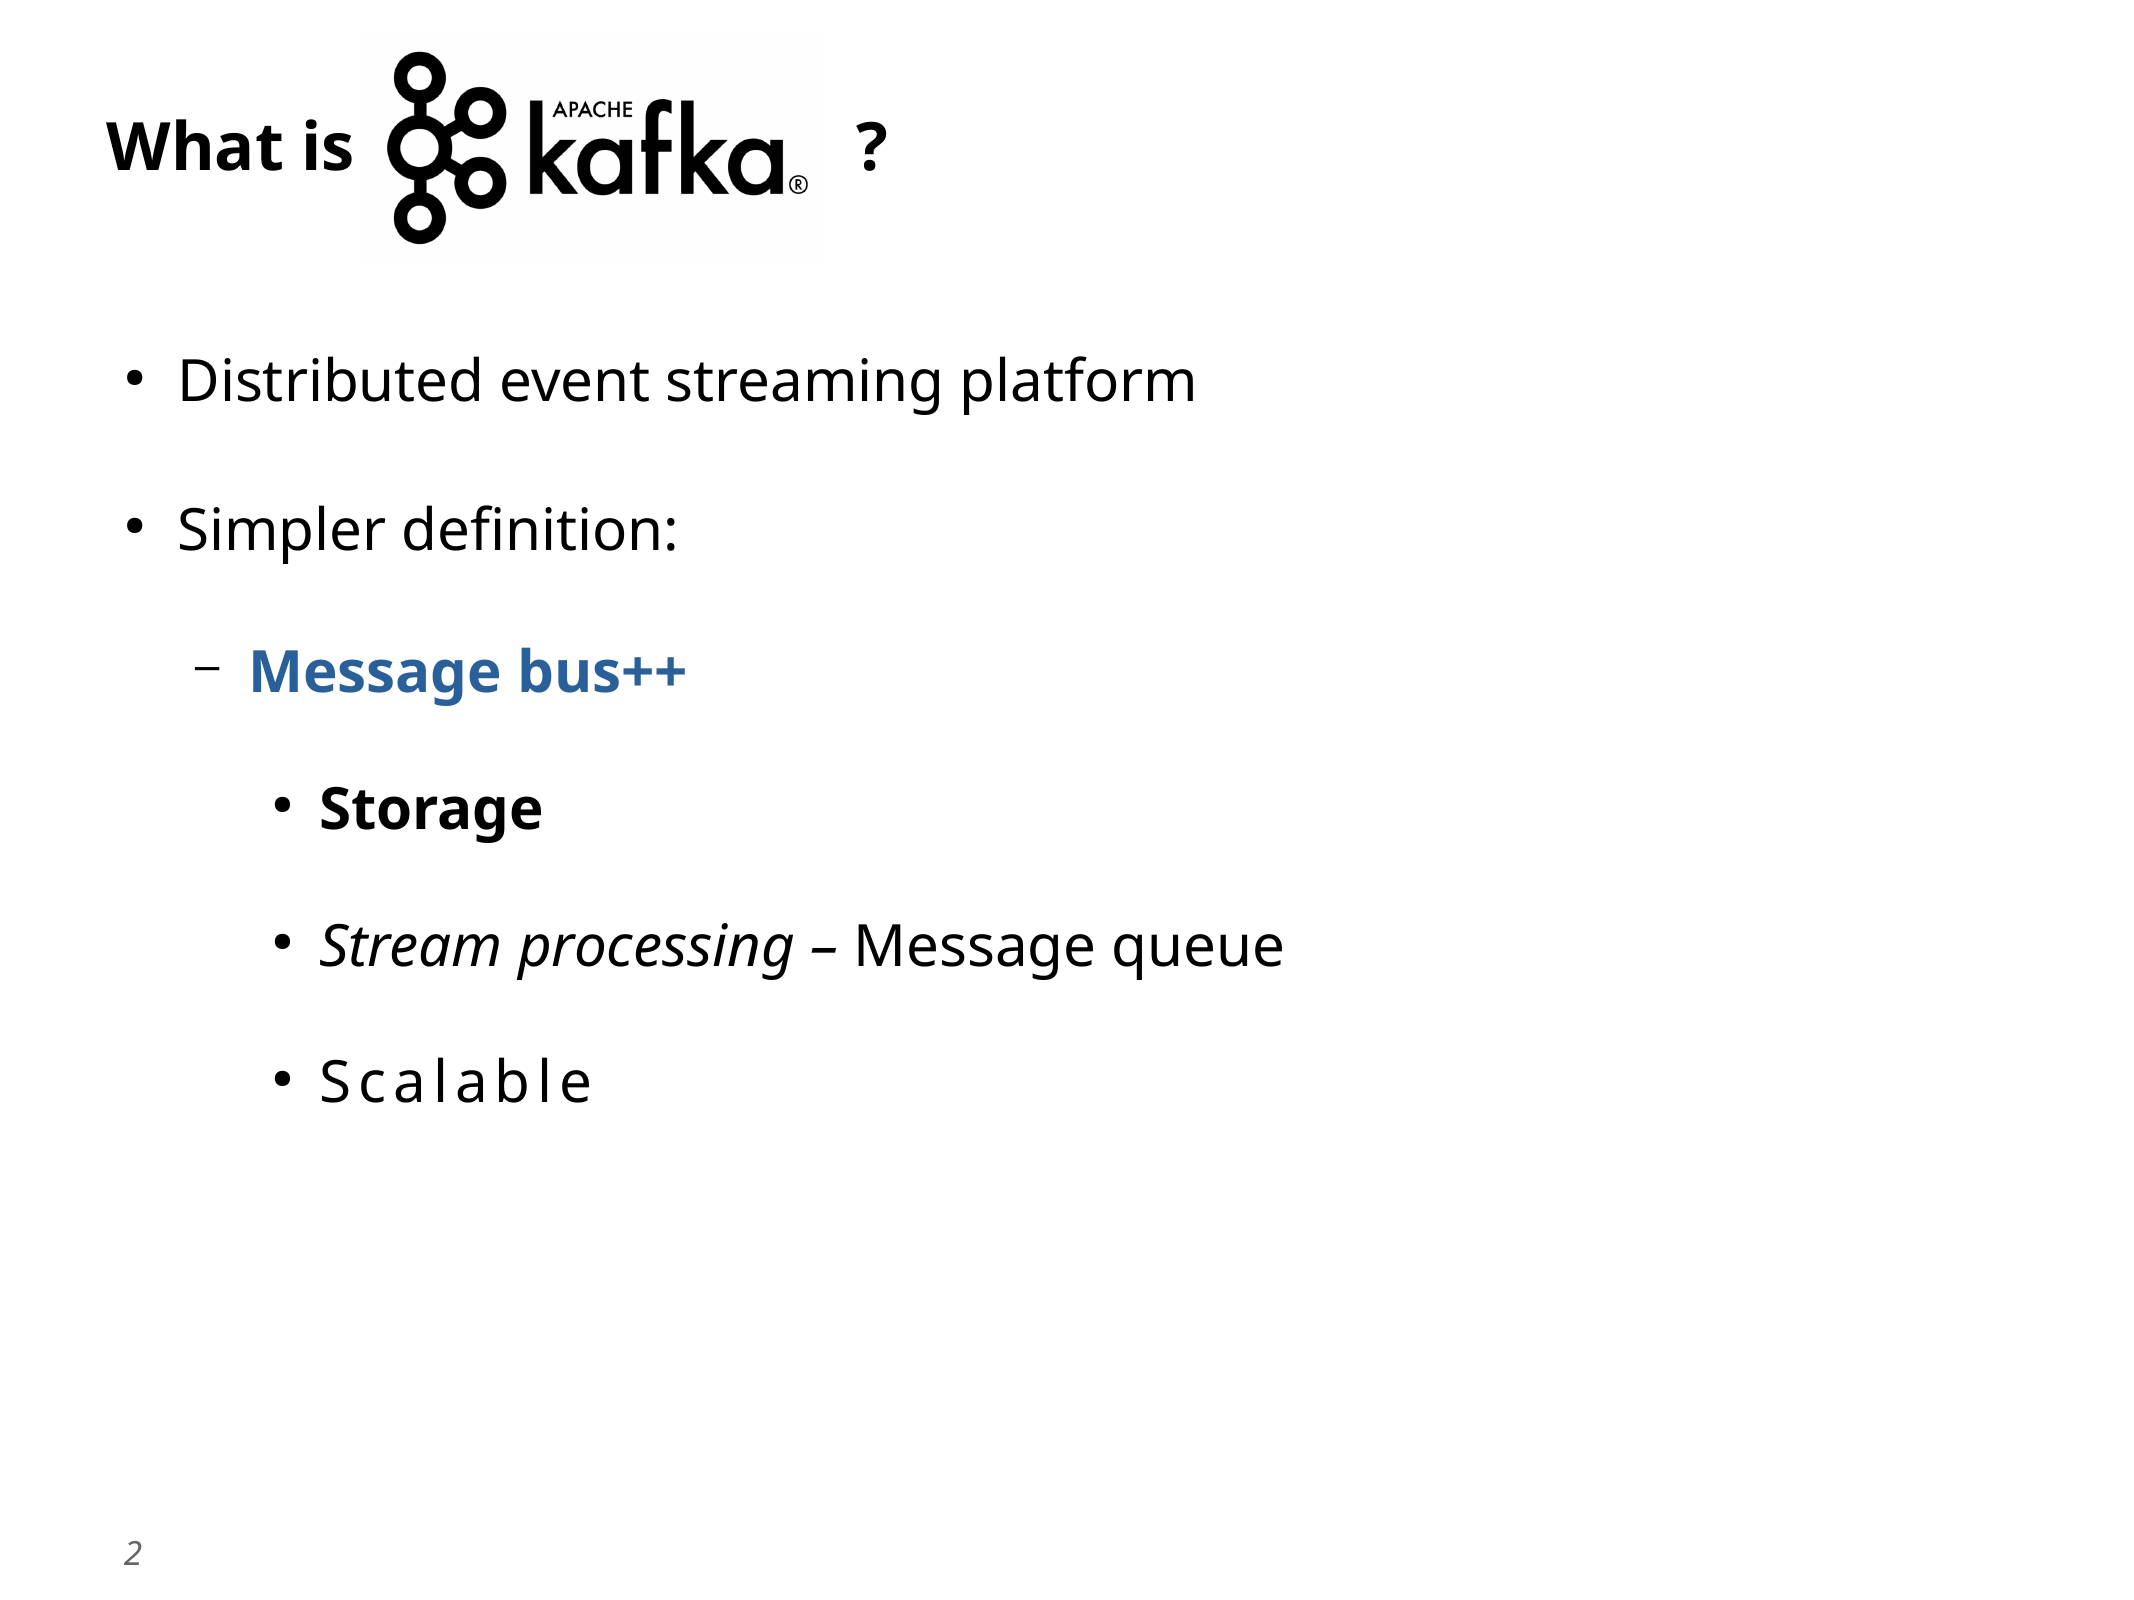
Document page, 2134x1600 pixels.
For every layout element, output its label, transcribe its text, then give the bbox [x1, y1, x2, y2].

title What is ? [826, 63, 2027, 226]
picture [361, 32, 826, 263]
list Distributed event streaming platform Simpler definition: Message bus++ Storage Stream processing – Message queue Scalable [106, 300, 2027, 1501]
title What is ? [106, 63, 361, 226]
